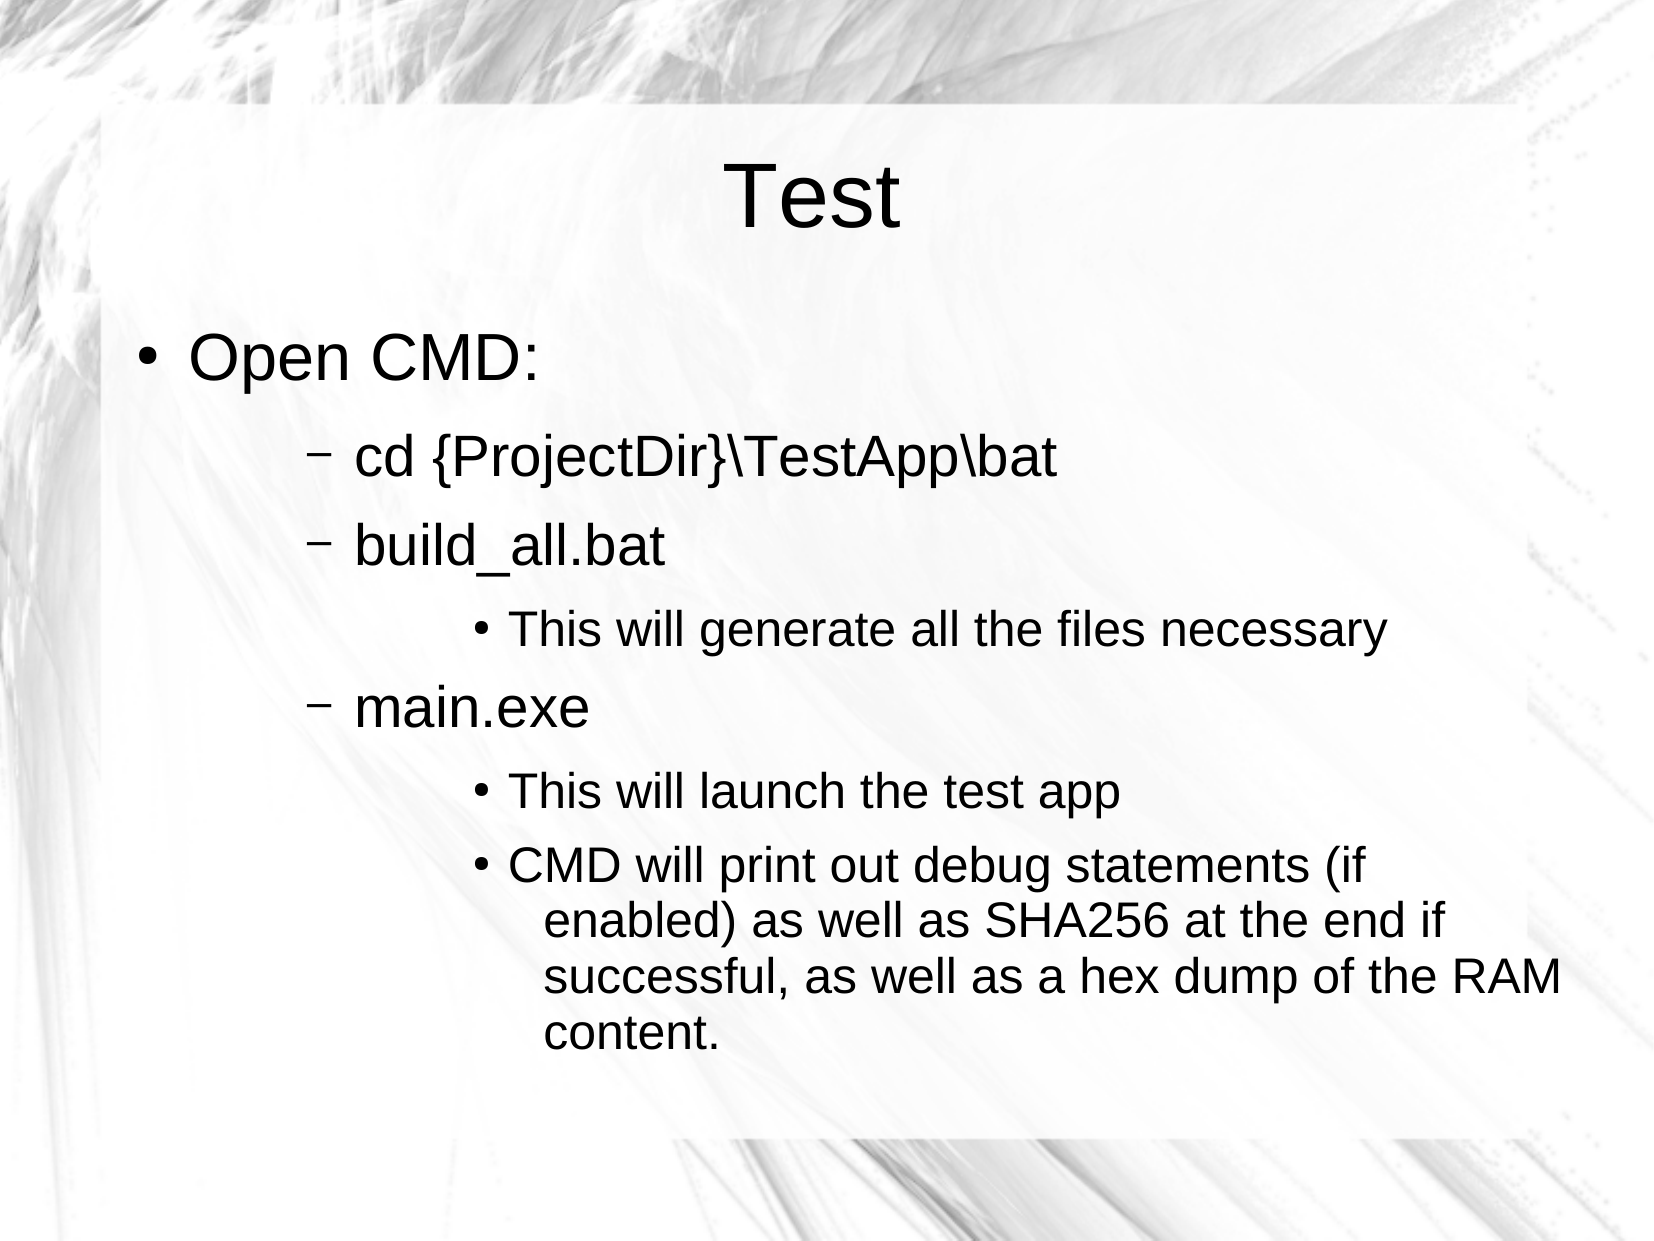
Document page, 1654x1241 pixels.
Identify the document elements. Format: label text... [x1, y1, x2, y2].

list Open CMD: cd {ProjectDir}\TestApp\bat build_all.bat This will generate all the files necessary main.exe This will launch the test app CMD will print out debug statements (if enabled) as well as SHA256 at the end if successful, as well as a hex dump of the RAM content. [118, 319, 1571, 1060]
picture [0, 0, 1654, 1241]
title Test [118, 112, 1506, 281]
